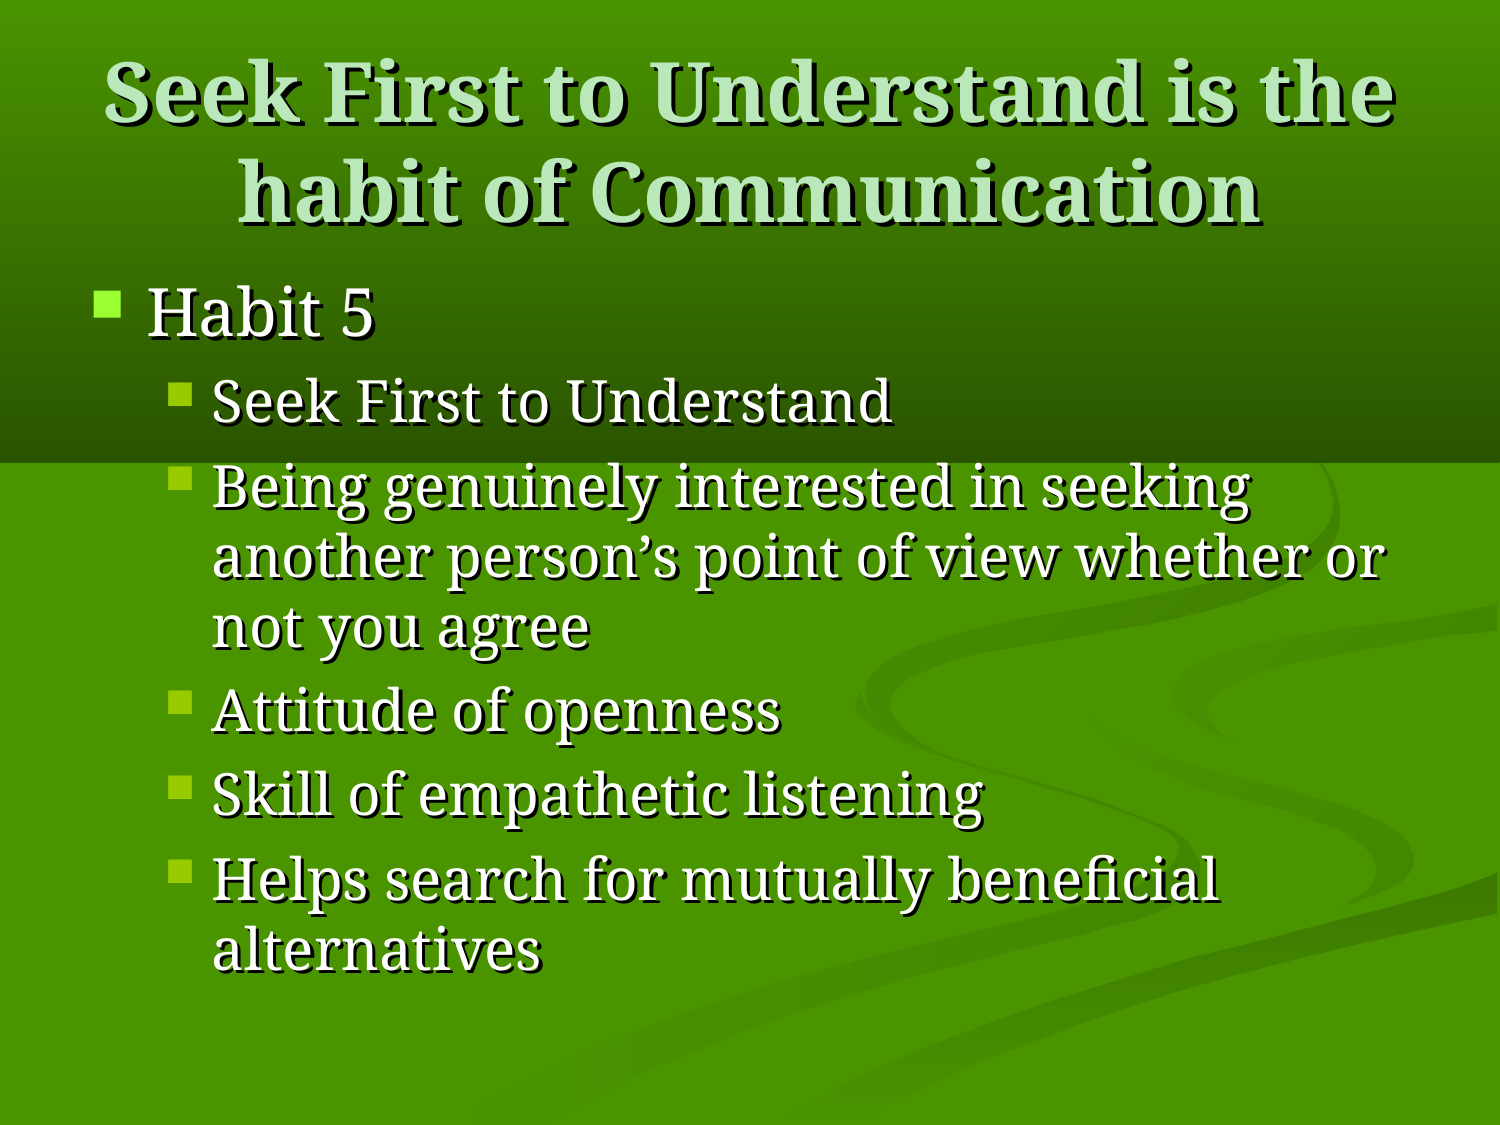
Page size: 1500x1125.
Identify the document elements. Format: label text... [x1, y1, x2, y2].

list Habit 5 Seek First to Understand Being genuinely interested in seeking another person’s point of view whether or not you agree Attitude of openness Skill of empathetic listening Helps search for mutually beneficial alternatives [75, 262, 1426, 1006]
title Seek First to Understand is the habit of Communication [75, 31, 1426, 247]
